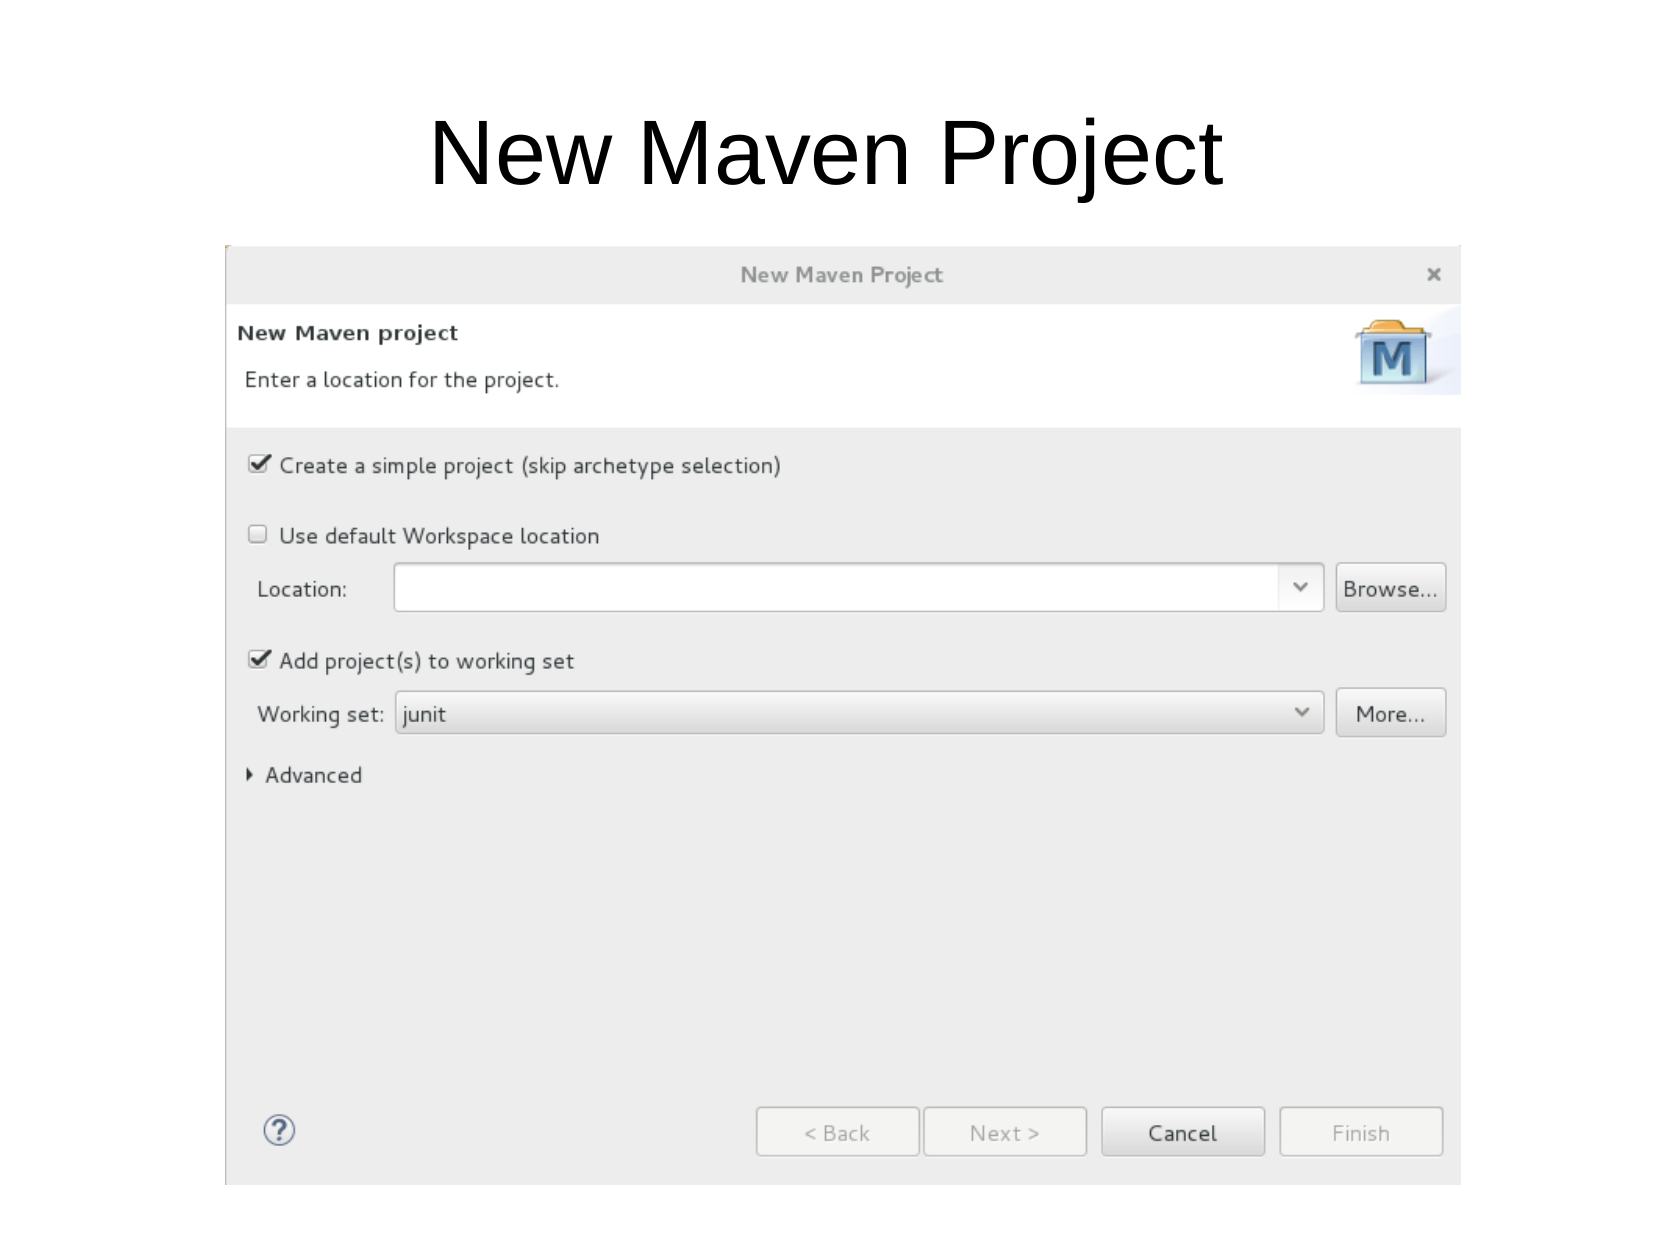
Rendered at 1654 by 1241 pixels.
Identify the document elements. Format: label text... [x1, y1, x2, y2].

picture [225, 245, 1461, 1186]
title New Maven Project [82, 49, 1571, 257]
